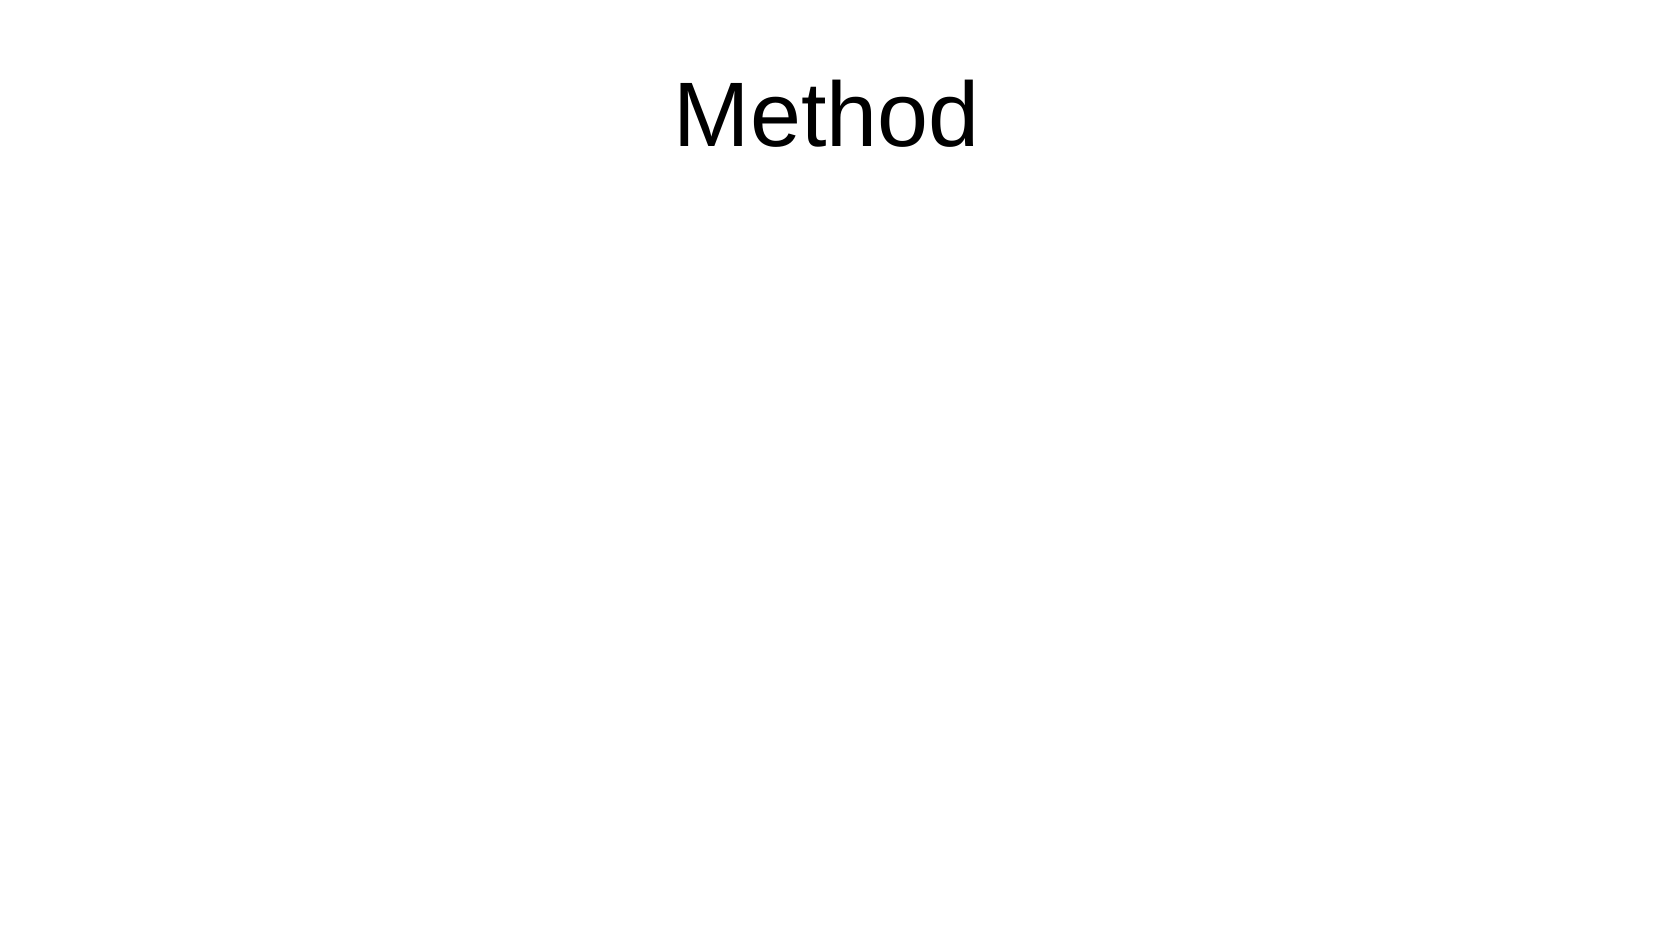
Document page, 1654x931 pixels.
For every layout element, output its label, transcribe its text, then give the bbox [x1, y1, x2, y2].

title Method [82, 37, 1571, 193]
